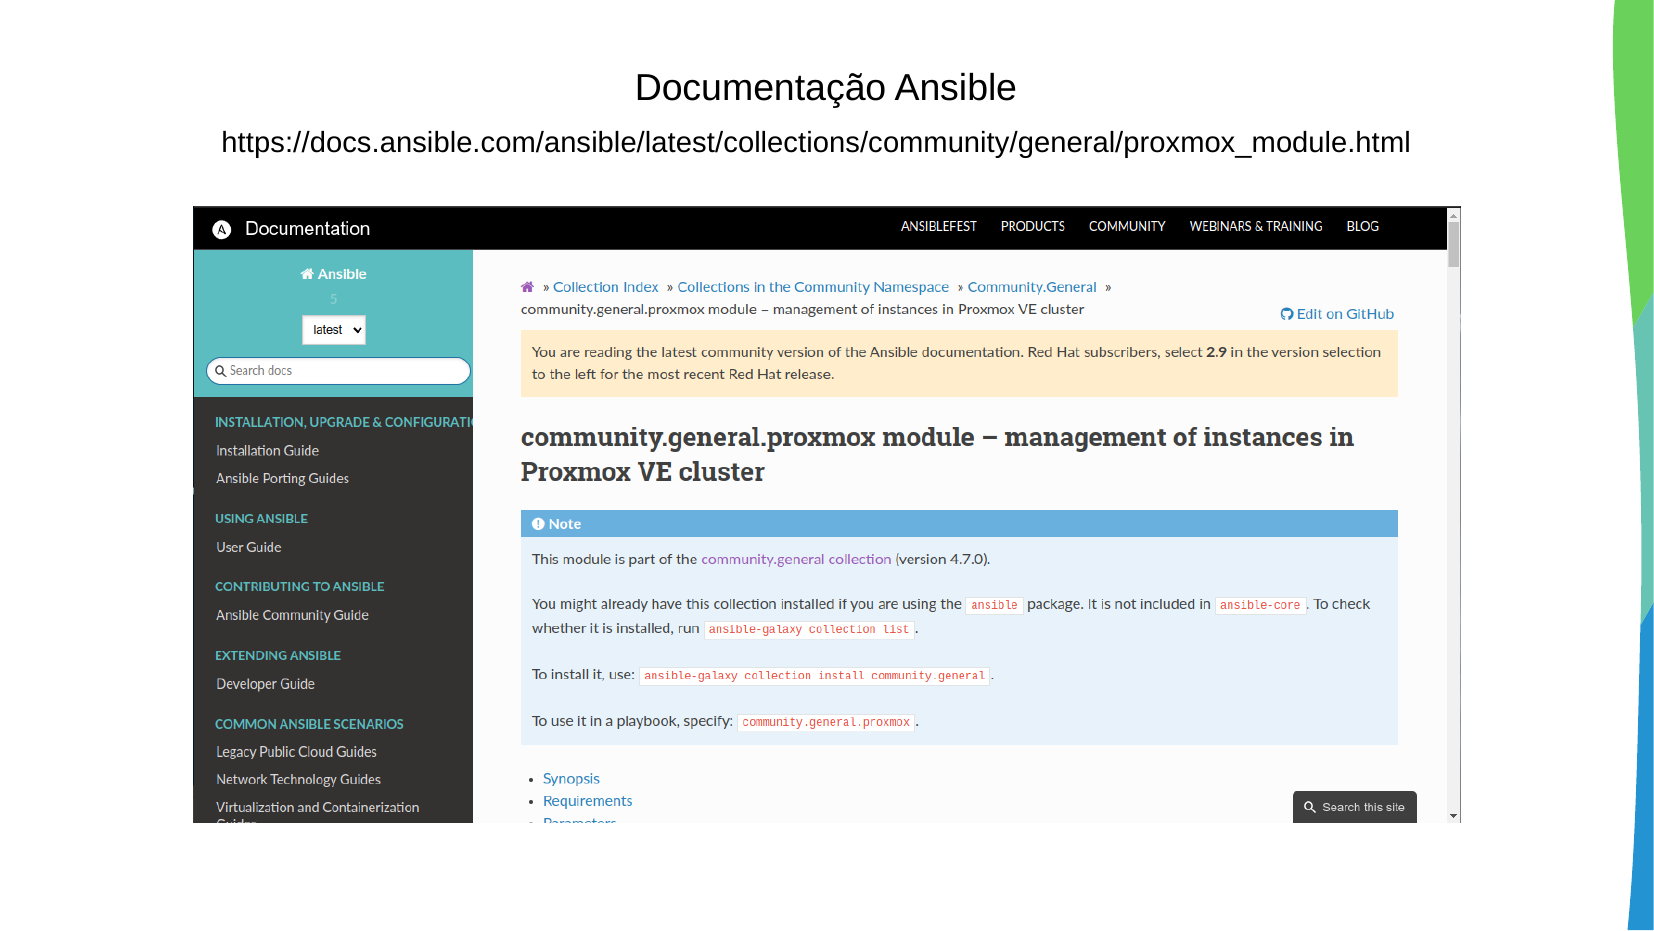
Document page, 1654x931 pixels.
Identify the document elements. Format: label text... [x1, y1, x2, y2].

text_box https://docs.ansible.com/ansible/latest/collections/community/general/proxmox_module.html [206, 118, 1447, 178]
picture [193, 206, 1461, 823]
text_box Documentação Ansible [620, 59, 1034, 116]
